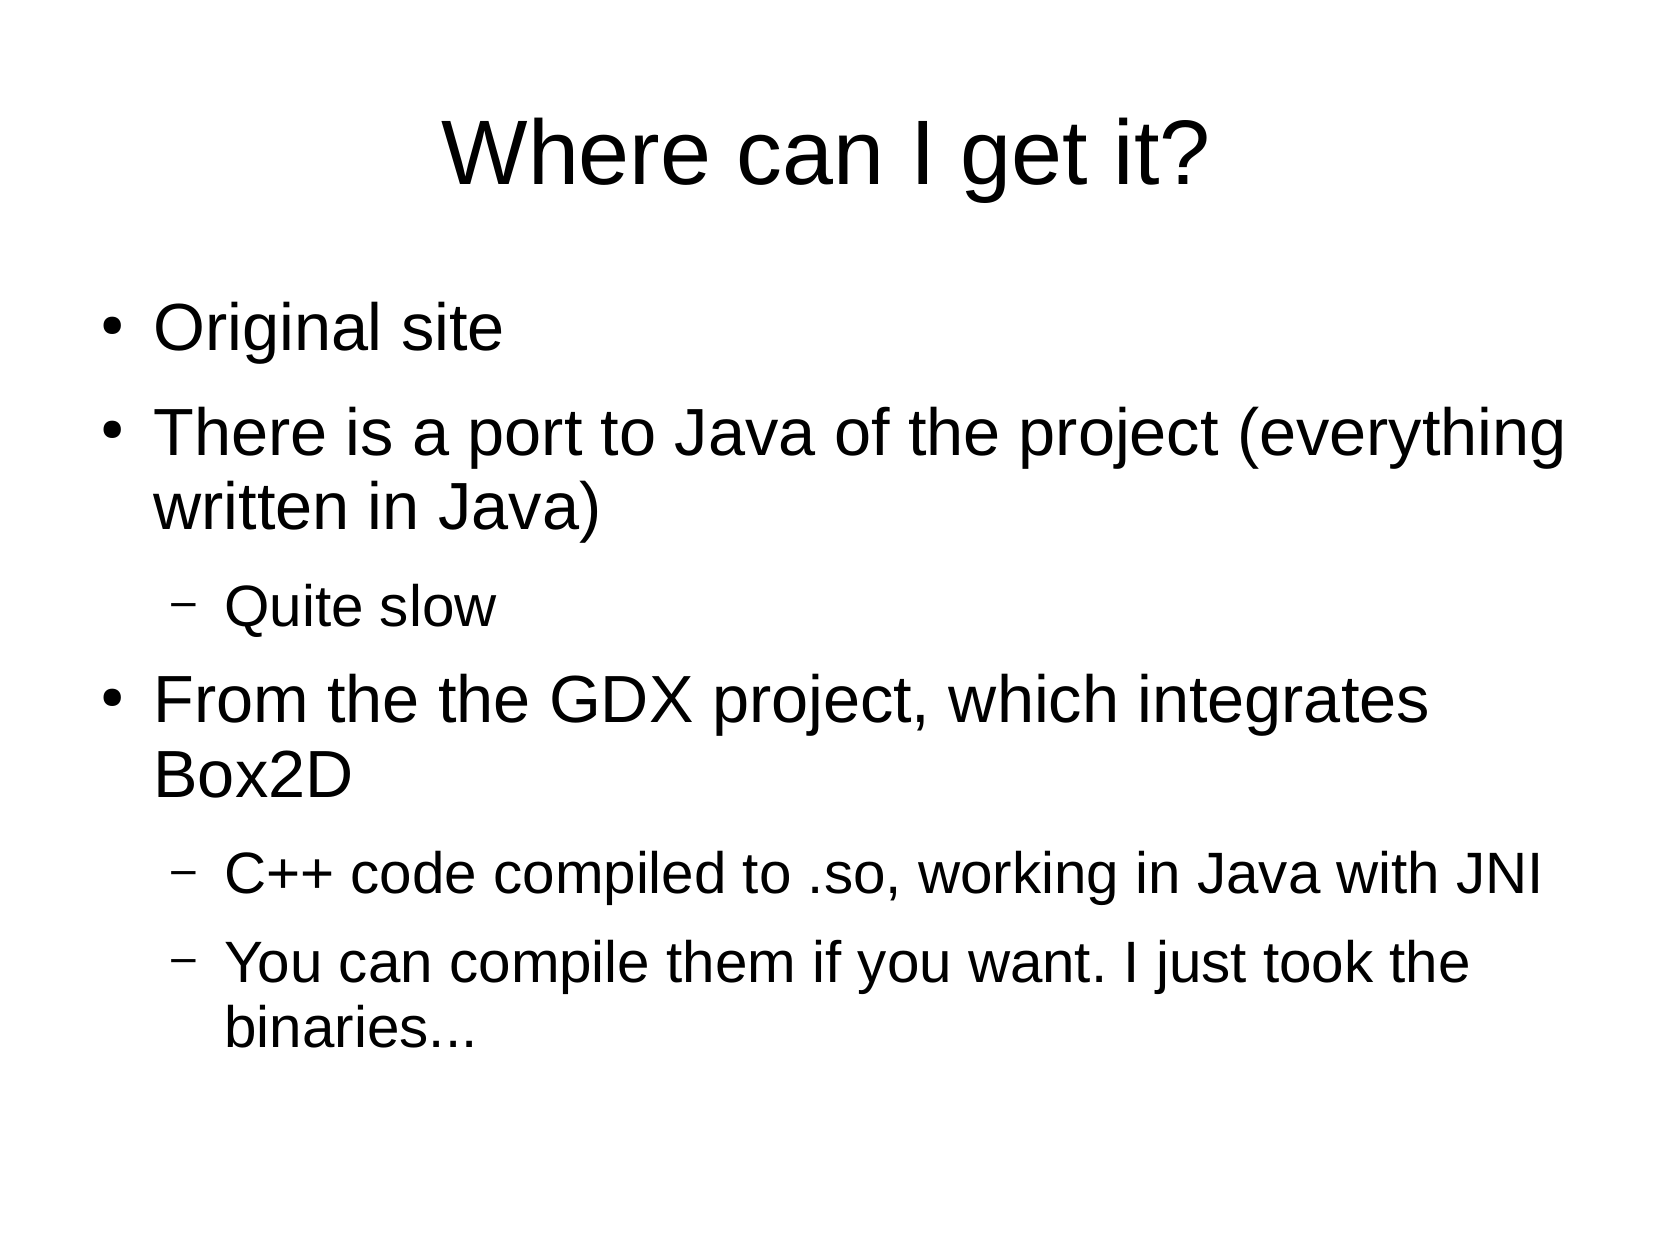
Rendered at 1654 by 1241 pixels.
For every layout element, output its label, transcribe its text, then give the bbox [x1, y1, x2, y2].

list Original site There is a port to Java of the project (everything written in Java) Quite slow From the the GDX project, which integrates Box2D C++ code compiled to .so, working in Java with JNI You can compile them if you want. I just took the binaries... [82, 290, 1619, 1217]
title Where can I get it? [82, 49, 1571, 257]
